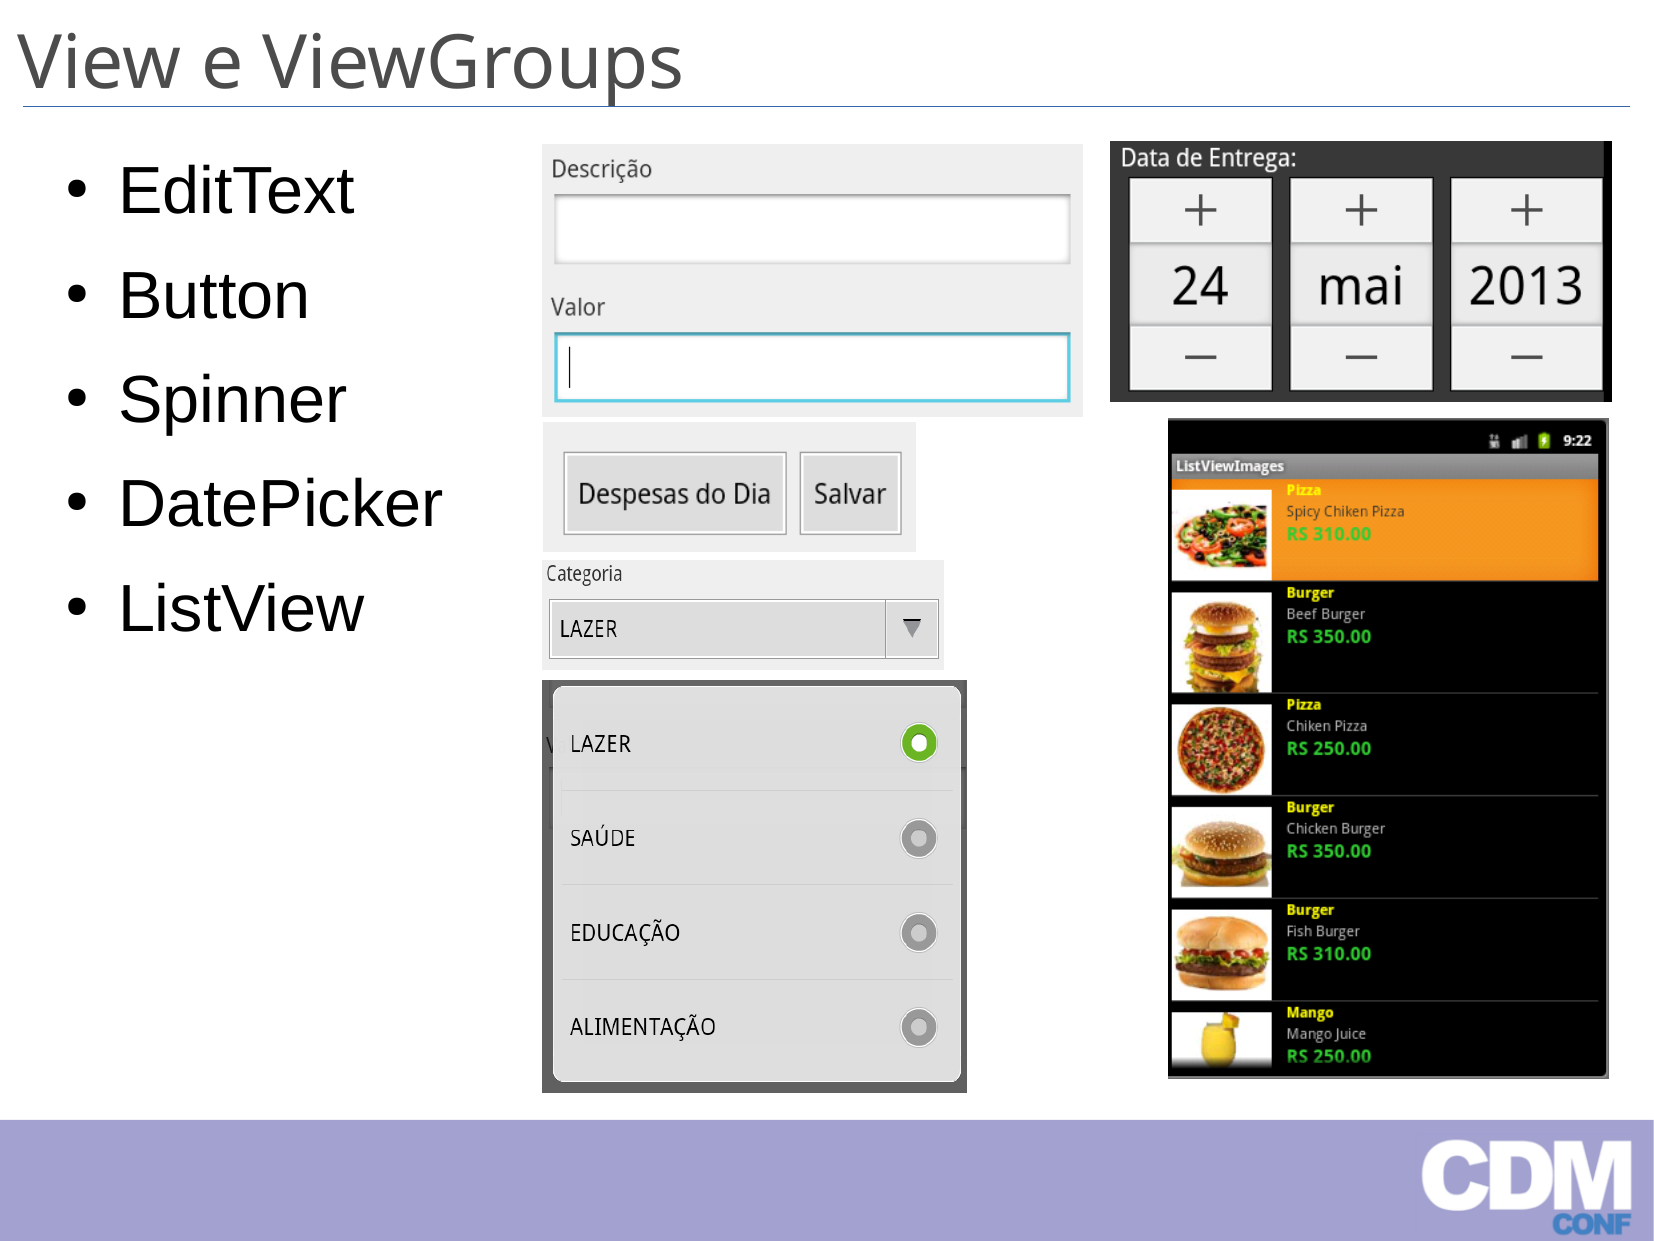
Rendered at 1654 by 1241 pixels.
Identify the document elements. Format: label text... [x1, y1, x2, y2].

title View e ViewGroups [17, 15, 1607, 103]
list EditText Button Spinner DatePicker ListView [47, 153, 1607, 873]
picture [0, 0, 1654, 1241]
